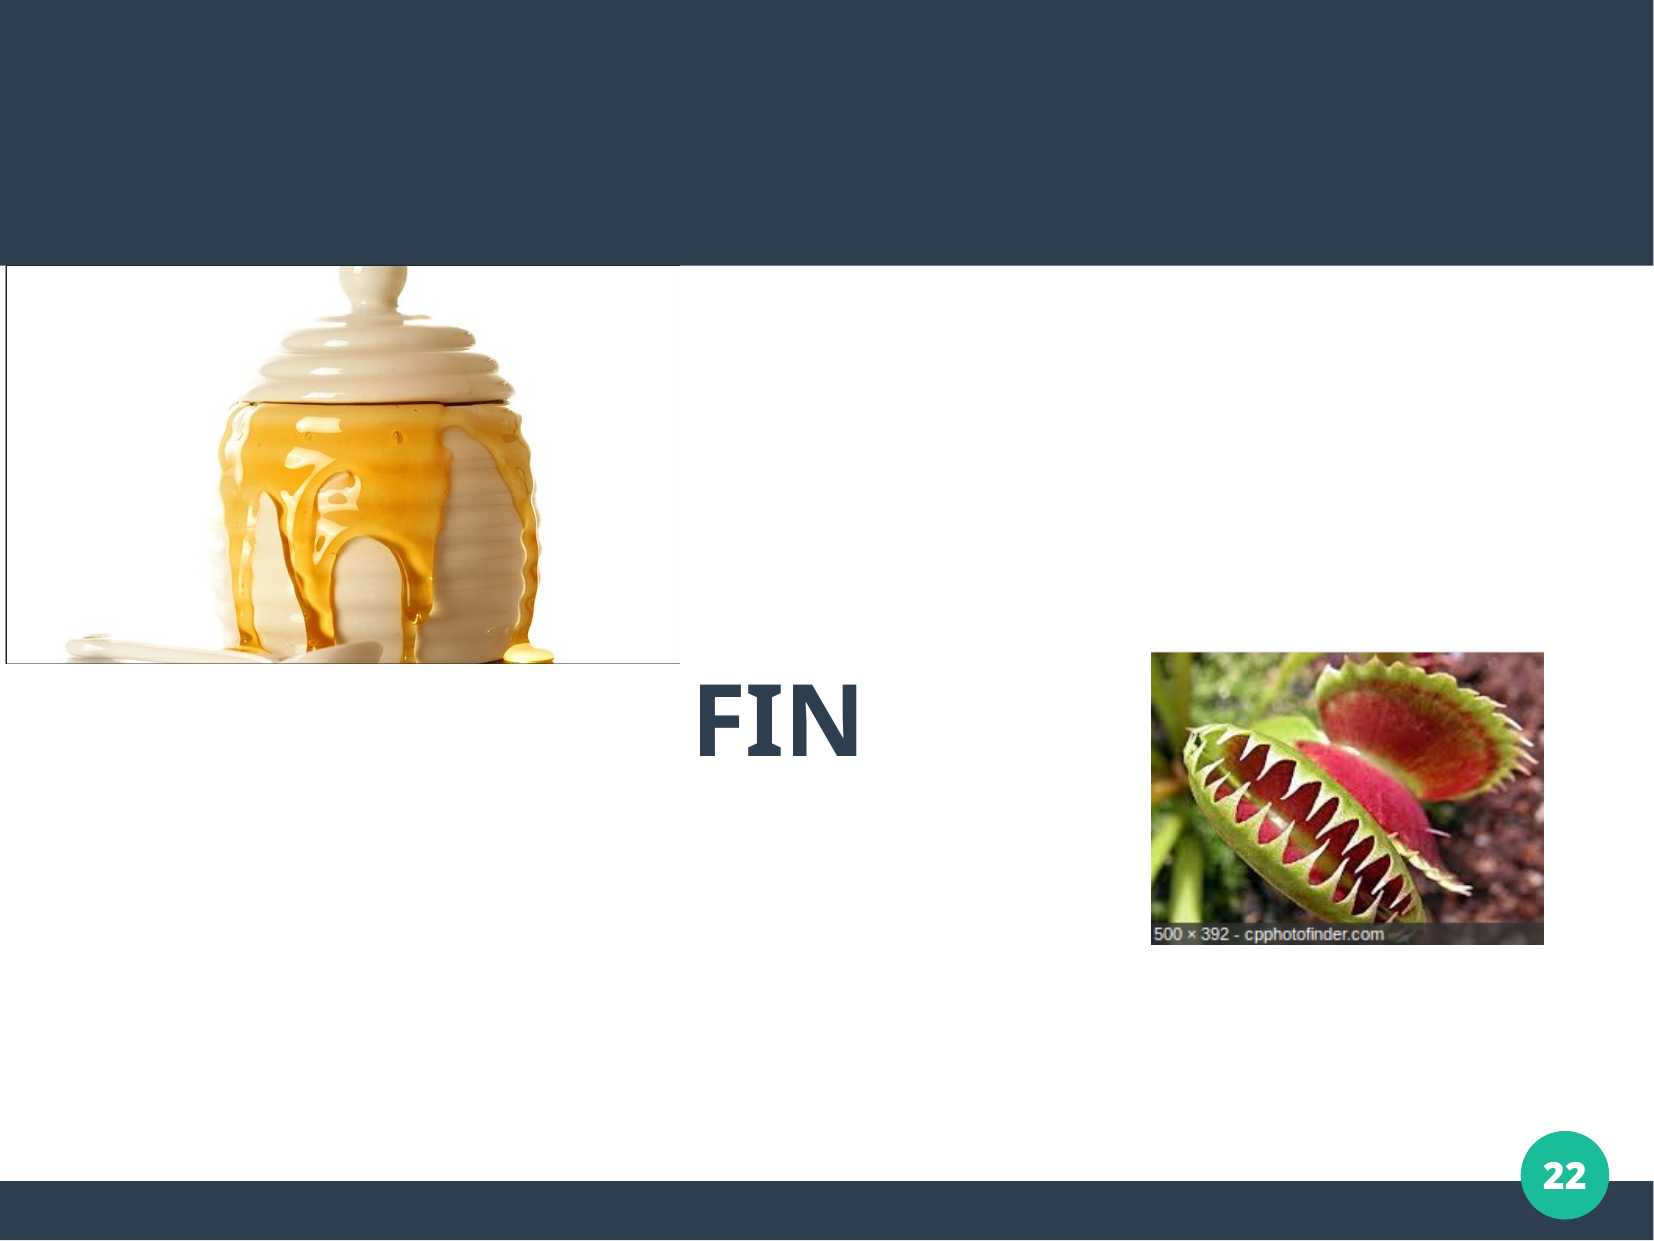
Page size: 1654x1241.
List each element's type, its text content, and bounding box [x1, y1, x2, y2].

picture [1151, 651, 1544, 945]
list FIN [620, 649, 1654, 1241]
picture [5, 265, 680, 664]
